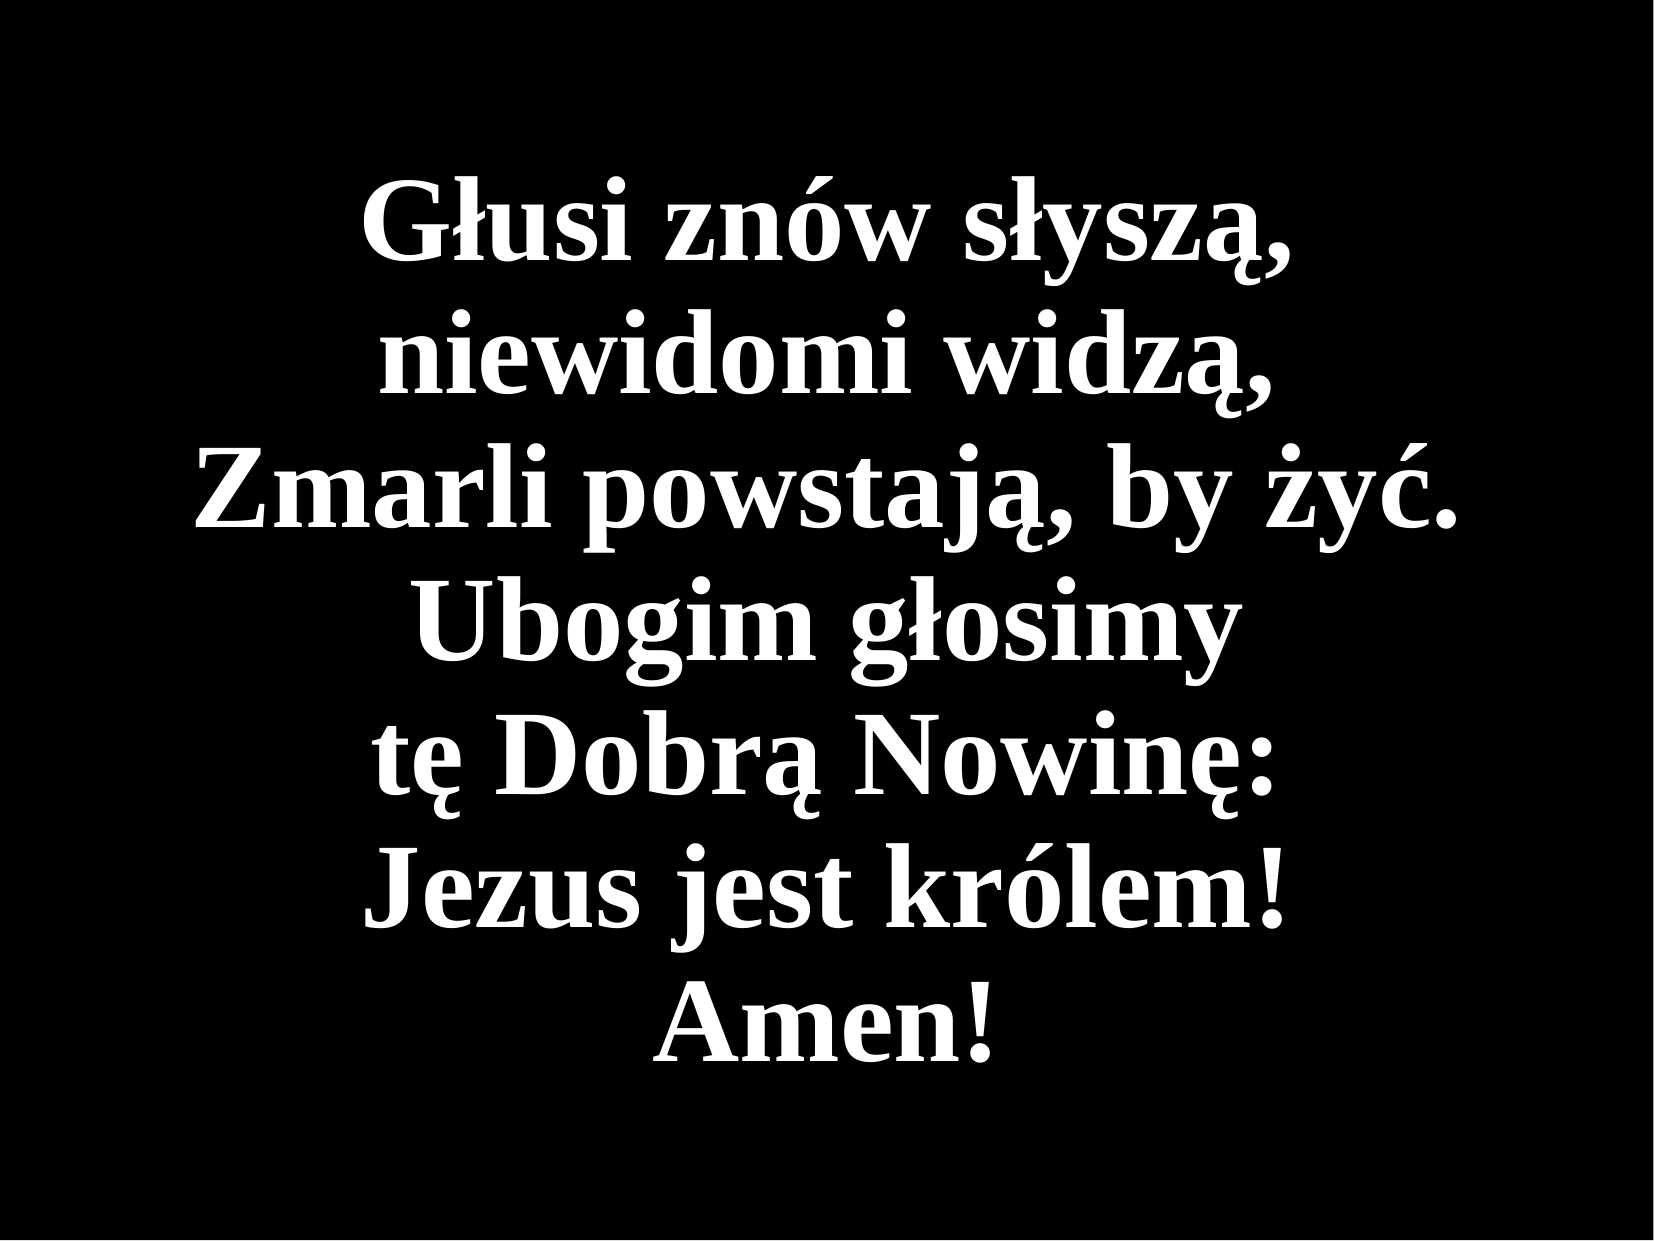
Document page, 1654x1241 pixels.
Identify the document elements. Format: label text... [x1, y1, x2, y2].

title Głusi znów słyszą, niewidomi widzą, Zmarli powstają, by żyć. Ubogim głosimy tę Dobrą Nowinę: Jezus jest królem! Amen! [0, 0, 1654, 1241]
